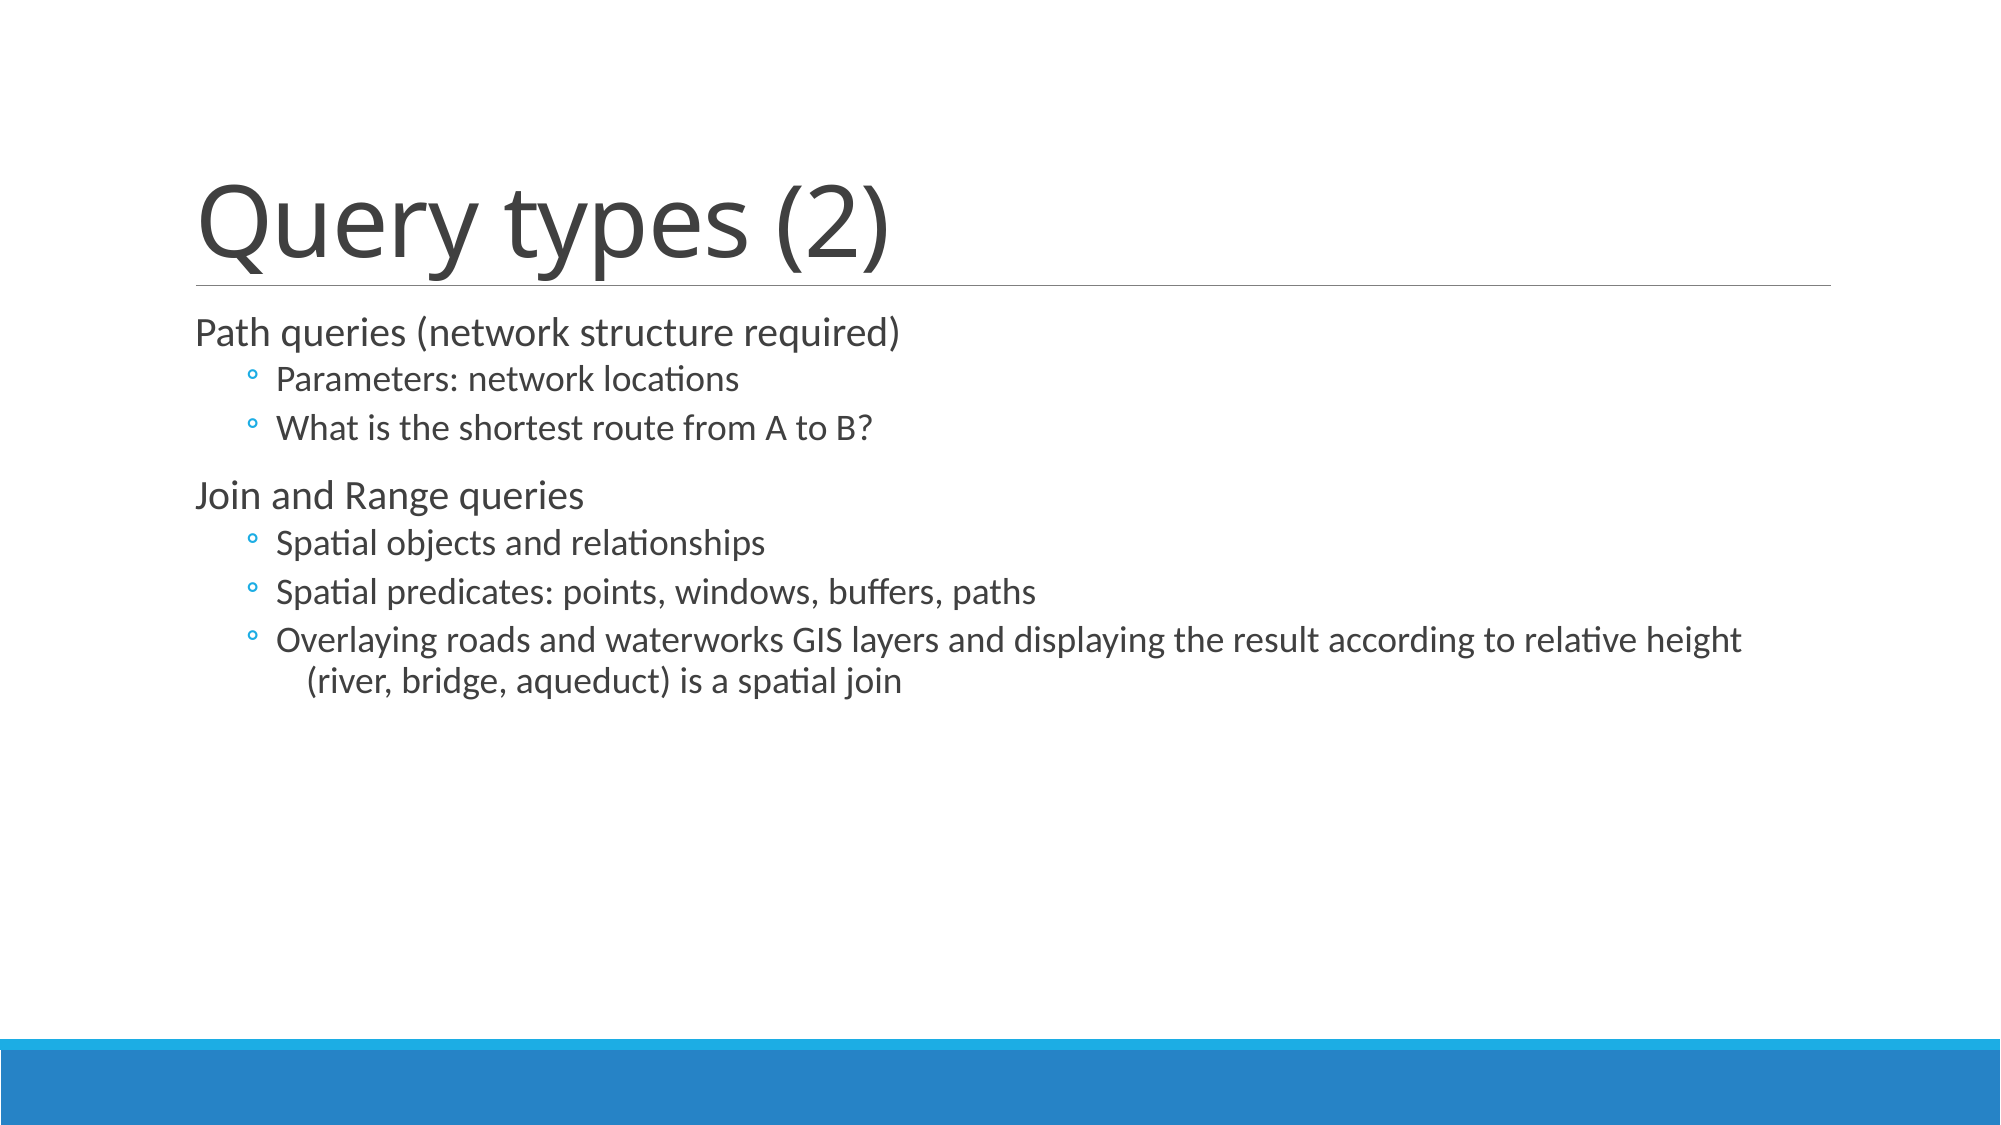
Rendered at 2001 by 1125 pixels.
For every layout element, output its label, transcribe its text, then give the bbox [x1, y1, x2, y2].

title Query types (2) [180, 47, 1831, 286]
list Path queries (network structure required) Parameters: network locations What is the shortest route from A to B? Join and Range queries Spatial objects and relationships Spatial predicates: points, windows, buffers, paths Overlaying roads and waterworks GIS layers and displaying the result according to relative height (river, bridge, aqueduct) is a spatial join [180, 302, 1831, 963]
